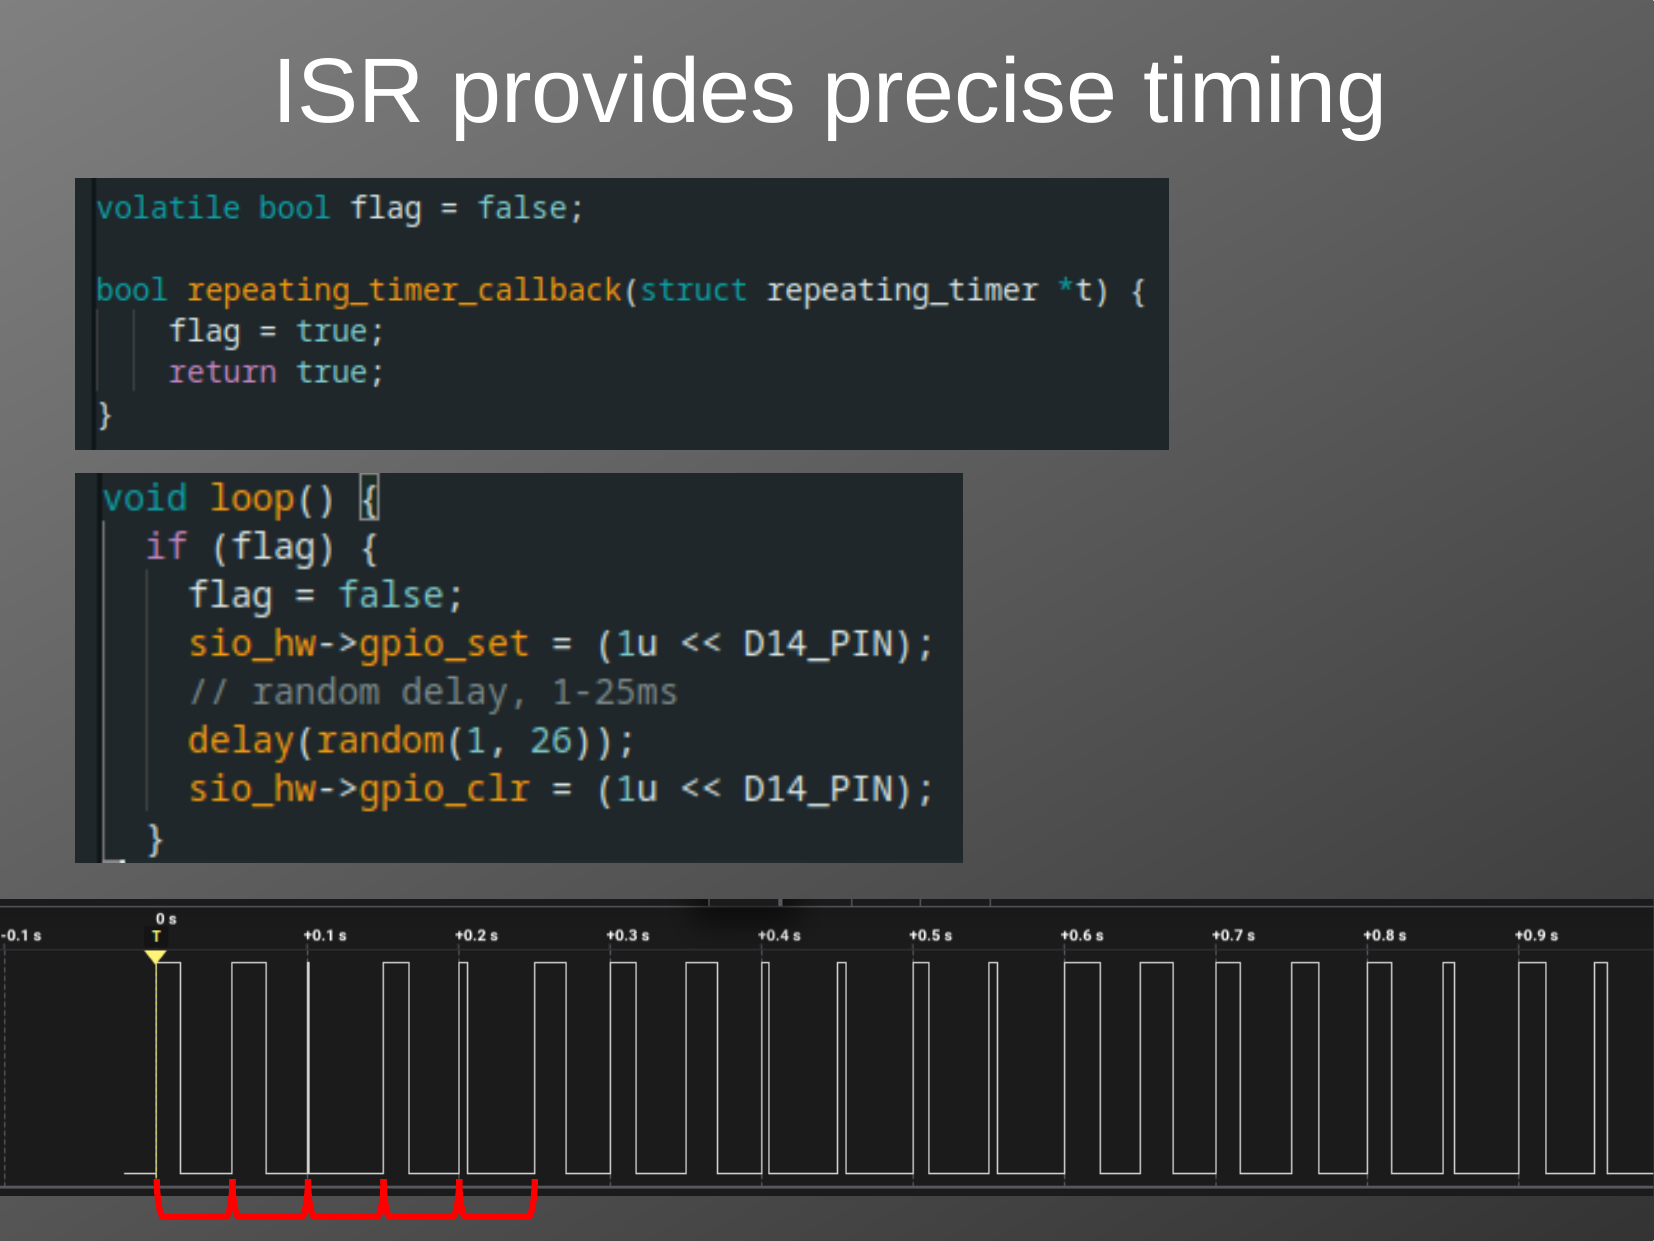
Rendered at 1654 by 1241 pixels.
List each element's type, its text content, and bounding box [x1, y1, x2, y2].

picture [75, 473, 963, 863]
picture [75, 178, 1169, 451]
picture [0, 899, 1654, 1196]
title ISR provides precise timing [86, 23, 1576, 158]
